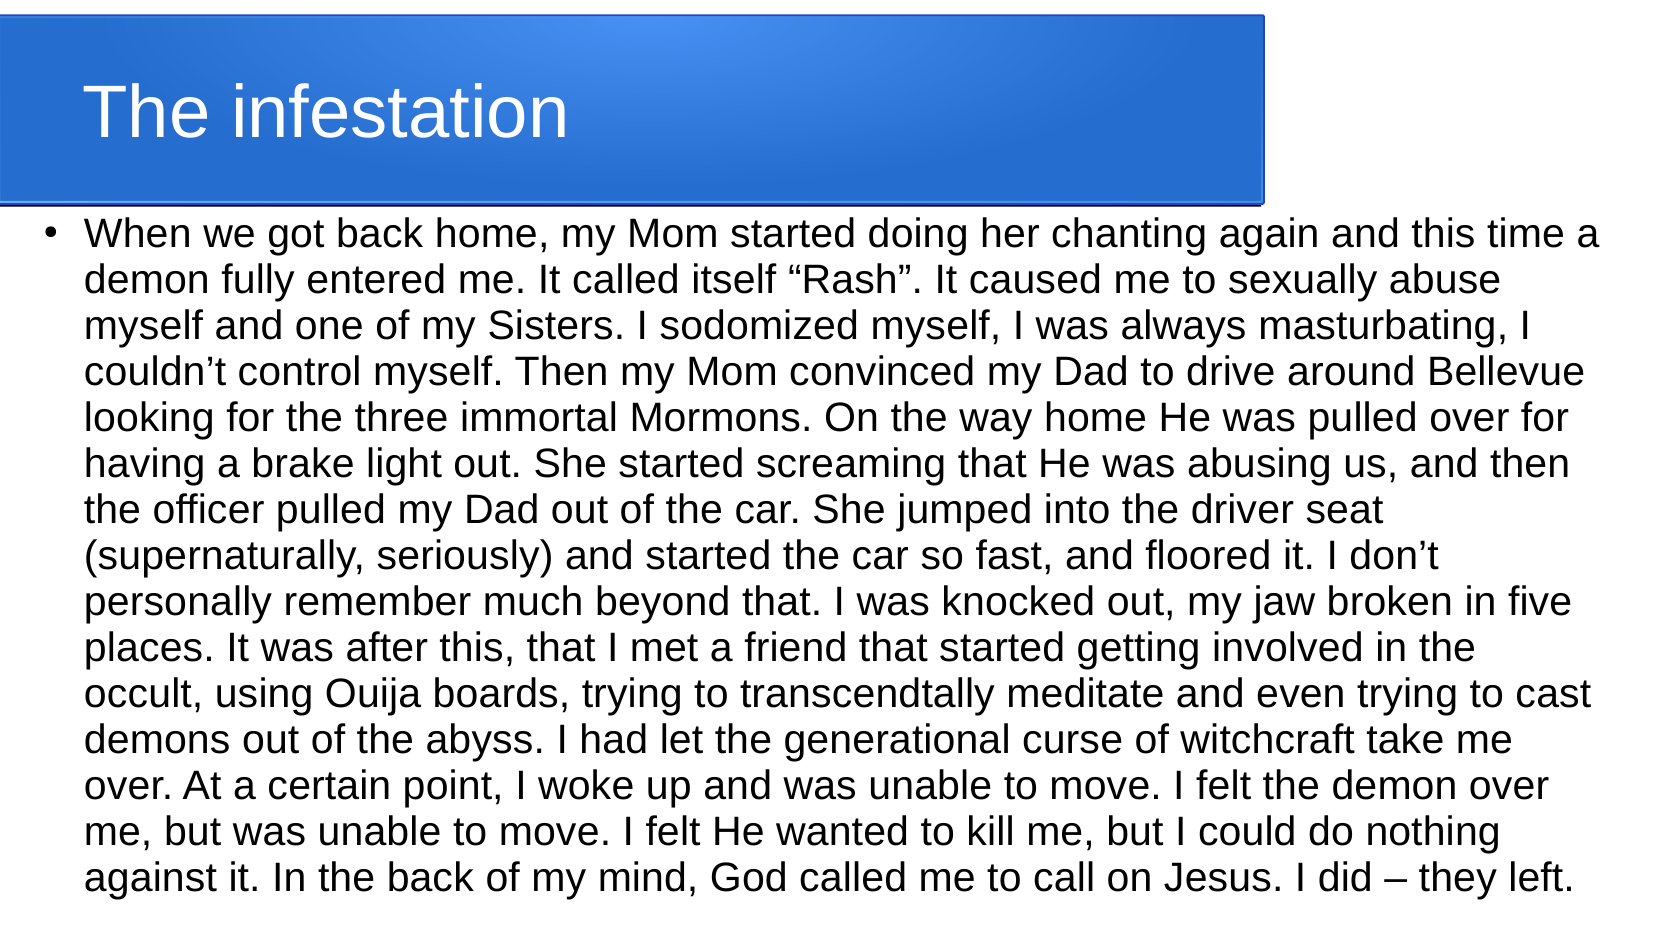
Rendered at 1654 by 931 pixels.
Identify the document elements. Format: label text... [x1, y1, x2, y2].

list When we got back home, my Mom started doing her chanting again and this time a demon fully entered me. It called itself “Rash”. It caused me to sexually abuse myself and one of my Sisters. I sodomized myself, I was always masturbating, I couldn’t control myself. Then my Mom convinced my Dad to drive around Bellevue looking for the three immortal Mormons. On the way home He was pulled over for having a brake light out. She started screaming that He was abusing us, and then the officer pulled my Dad out of the car. She jumped into the driver seat (supernaturally, seriously) and started the car so fast, and floored it. I don’t personally remember much beyond that. I was knocked out, my jaw broken in five places. It was after this, that I met a friend that started getting involved in the occult, using Ouija boards, trying to transcendtally meditate and even trying to cast demons out of the abyss. I had let the generational curse of witchcraft take me over. At a certain point, I woke up and was unable to move. I felt the demon over me, but was unable to move. I felt He wanted to kill me, but I could do nothing against it. In the back of my mind, God called me to call on Jesus. I did – they left. [30, 210, 1606, 916]
title The infestation [82, 35, 1235, 189]
